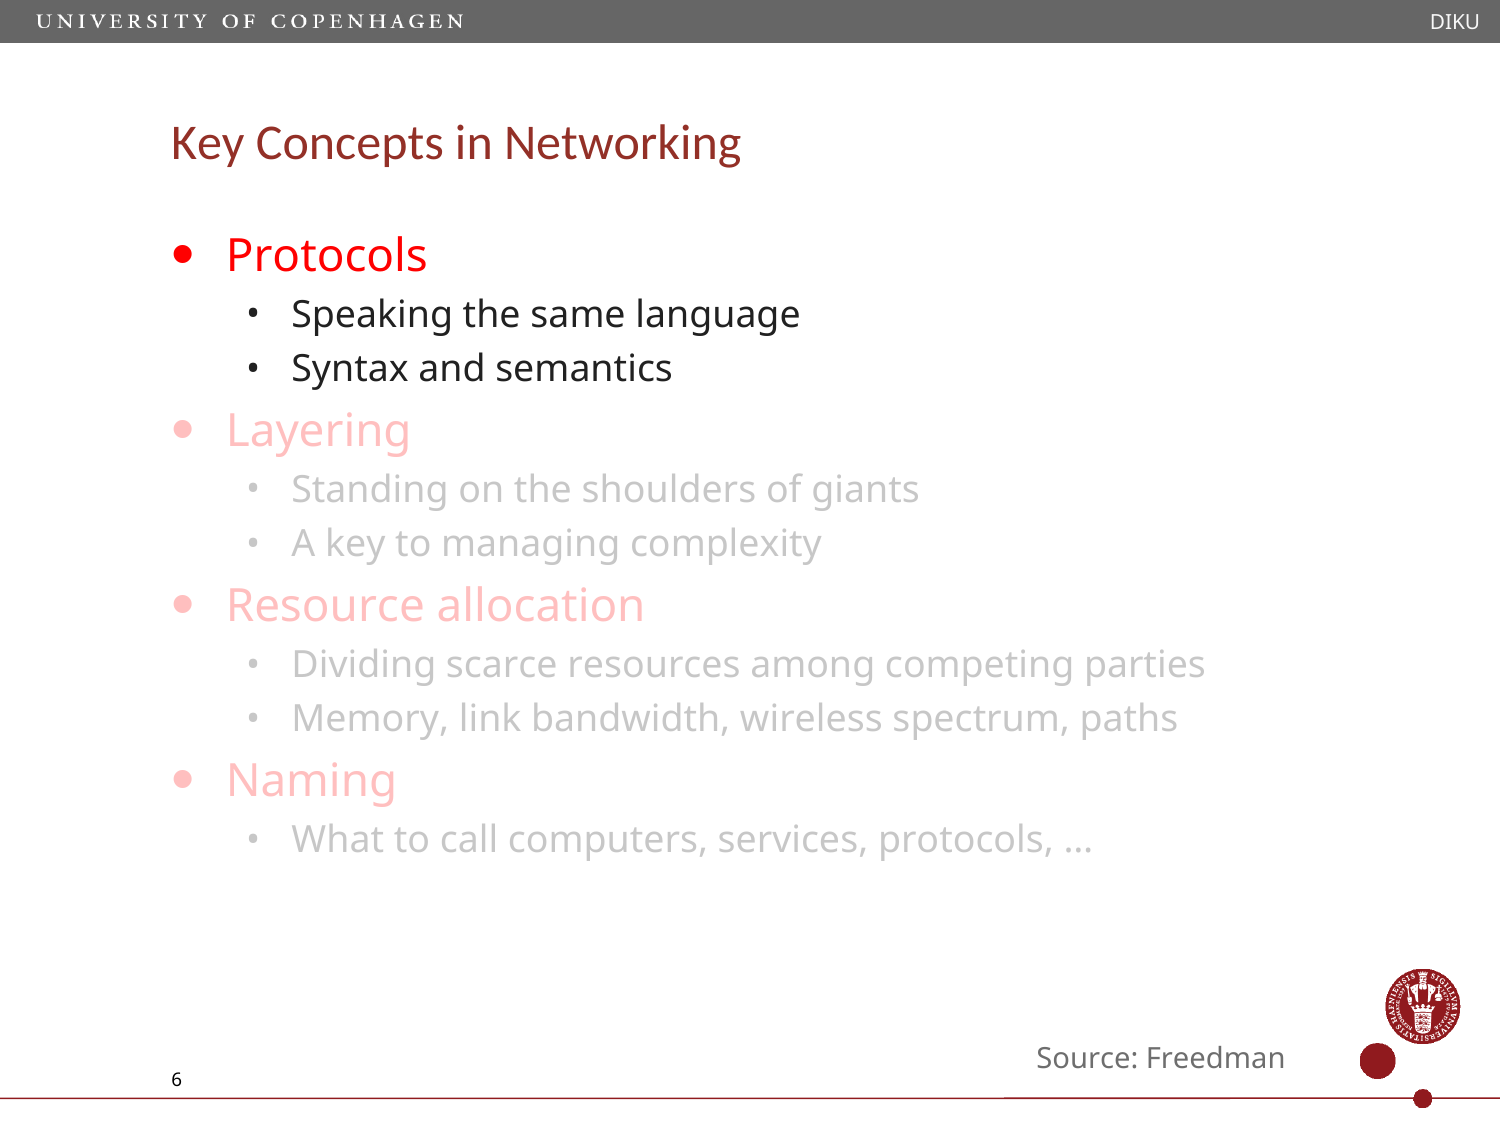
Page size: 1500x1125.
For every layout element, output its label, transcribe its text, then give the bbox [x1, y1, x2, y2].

text_box Key Concepts in Networking [171, 75, 1329, 171]
text_box Source: Freedman [1021, 1031, 1341, 1083]
text_box DIKU [469, 0, 1495, 43]
text_box [150, 389, 1381, 946]
picture [0, 910, 1500, 1122]
text_box <number> [171, 1067, 522, 1092]
text_box Protocols Speaking the same language Syntax and semantics Layering Standing on the shoulders of giants A key to managing complexity Resource allocation Dividing scarce resources among competing parties Memory, link bandwidth, wireless spectrum, paths Naming What to call computers, services, protocols, … [171, 225, 1329, 389]
